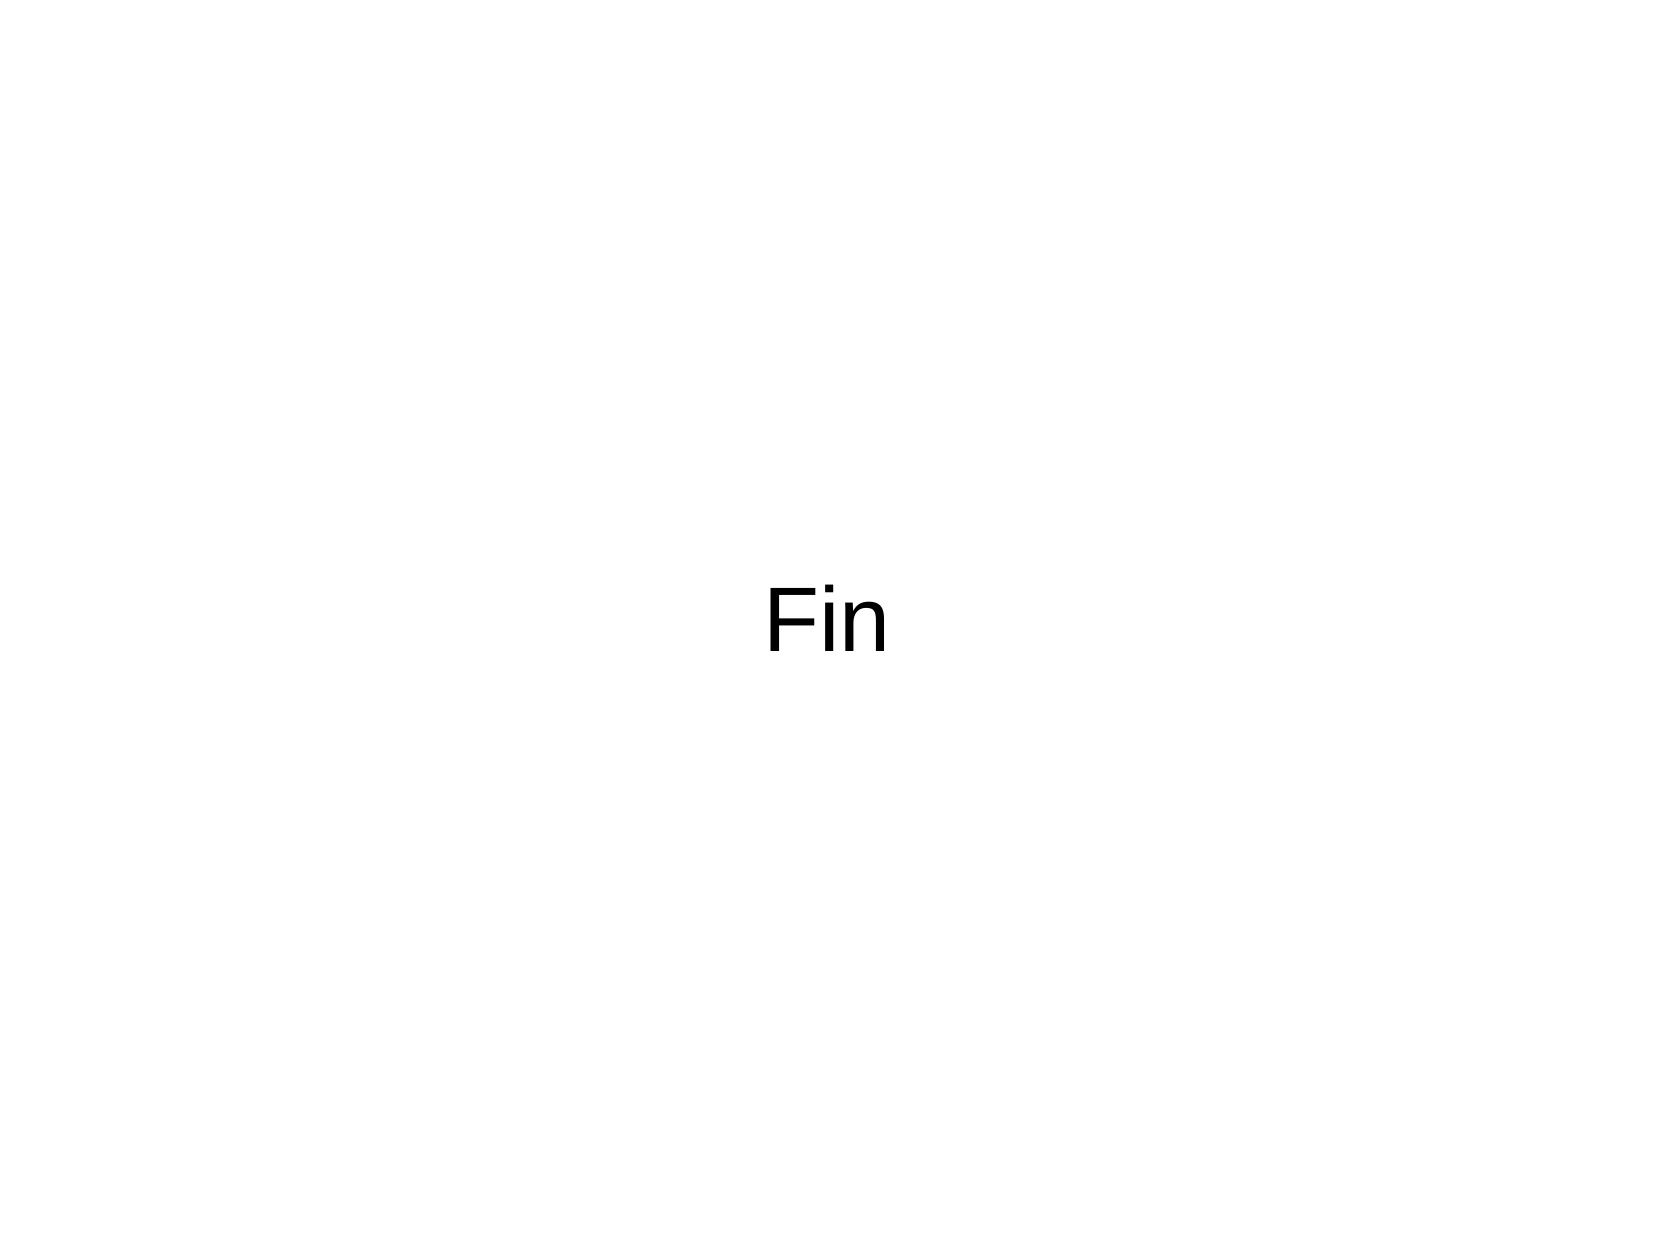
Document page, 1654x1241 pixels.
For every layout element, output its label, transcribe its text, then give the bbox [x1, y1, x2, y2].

title Fin [82, 516, 1571, 724]
